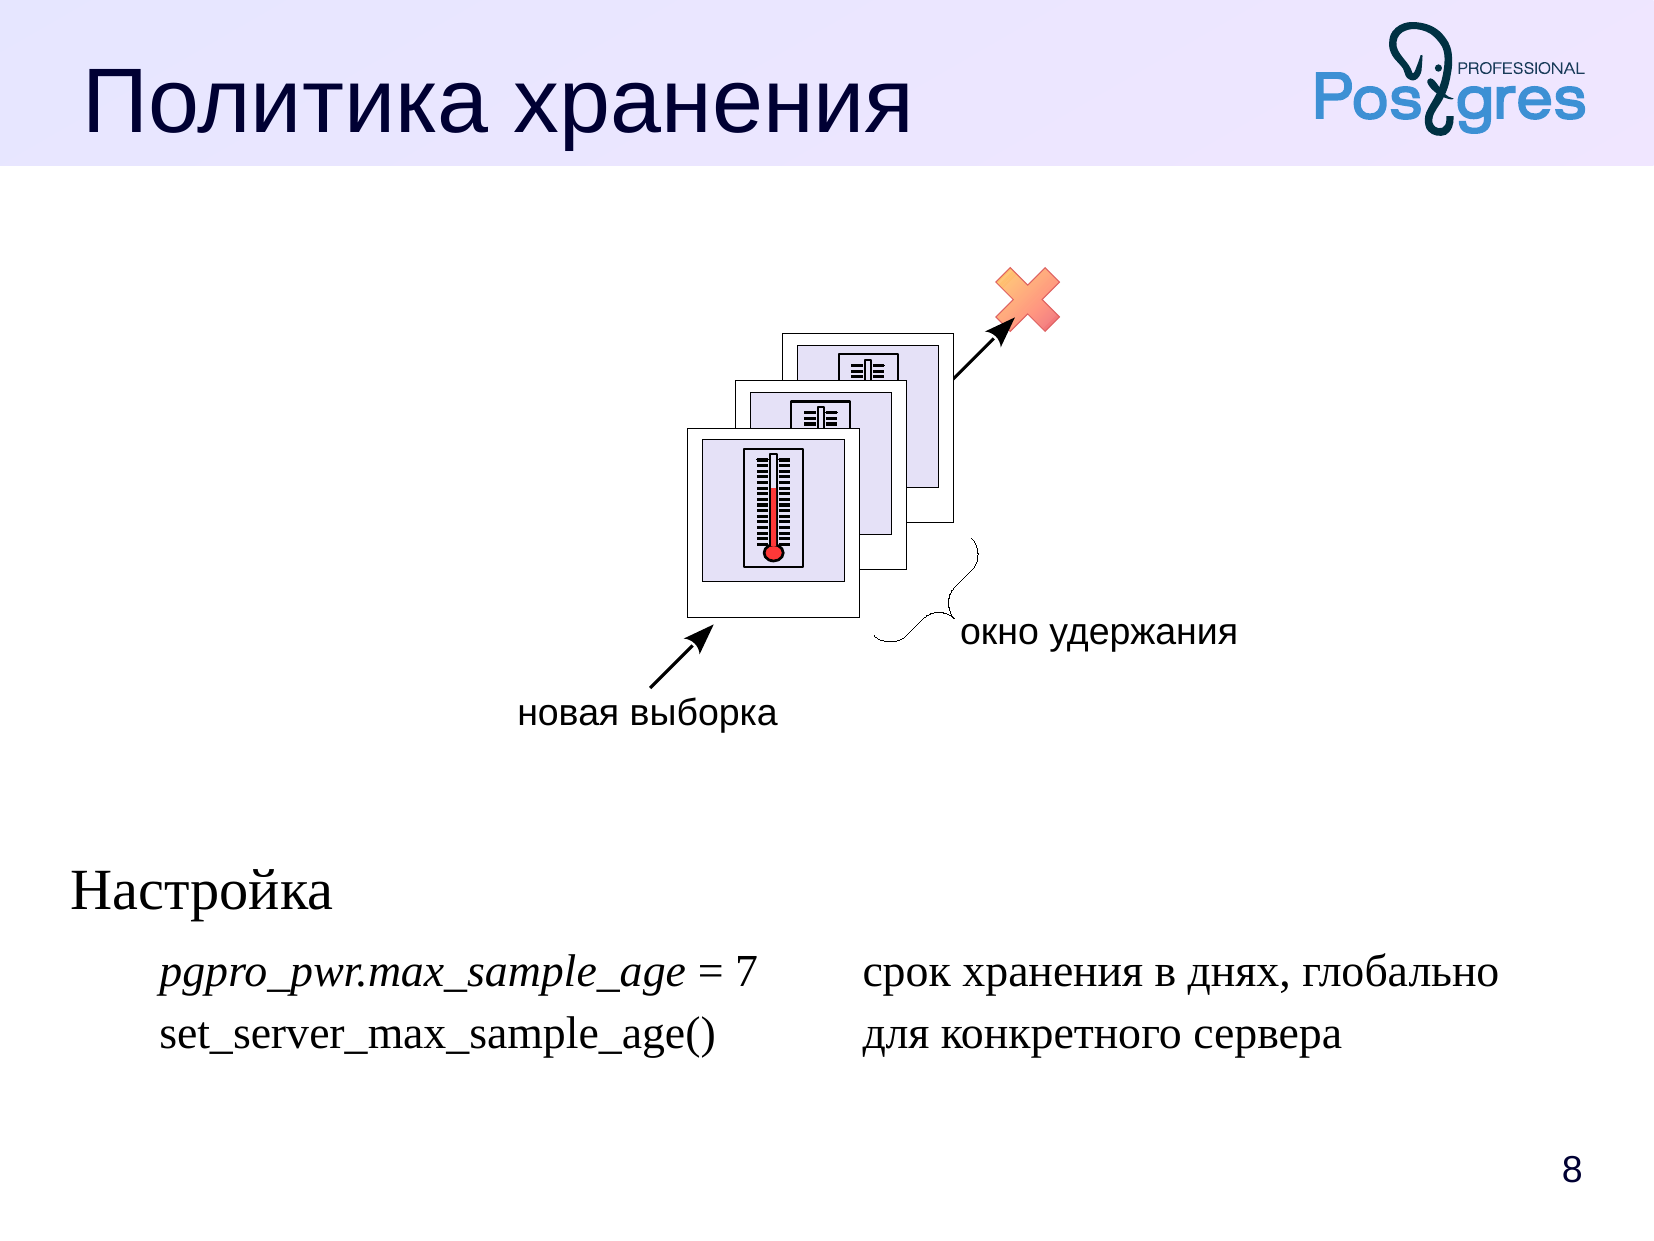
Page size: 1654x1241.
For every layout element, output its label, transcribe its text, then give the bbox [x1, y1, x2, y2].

picture [972, 244, 1083, 355]
text_box окно удержания [945, 603, 1254, 661]
text_box [687, 333, 954, 618]
title Политика хранения [82, 49, 1252, 153]
list Настройка pgpro_pwr.max_sample_age = 7 срок хранения в днях, глобально set_server_max_sample_age() для конкретного сервера [70, 857, 1583, 1167]
text_box новая выборка [502, 683, 793, 741]
